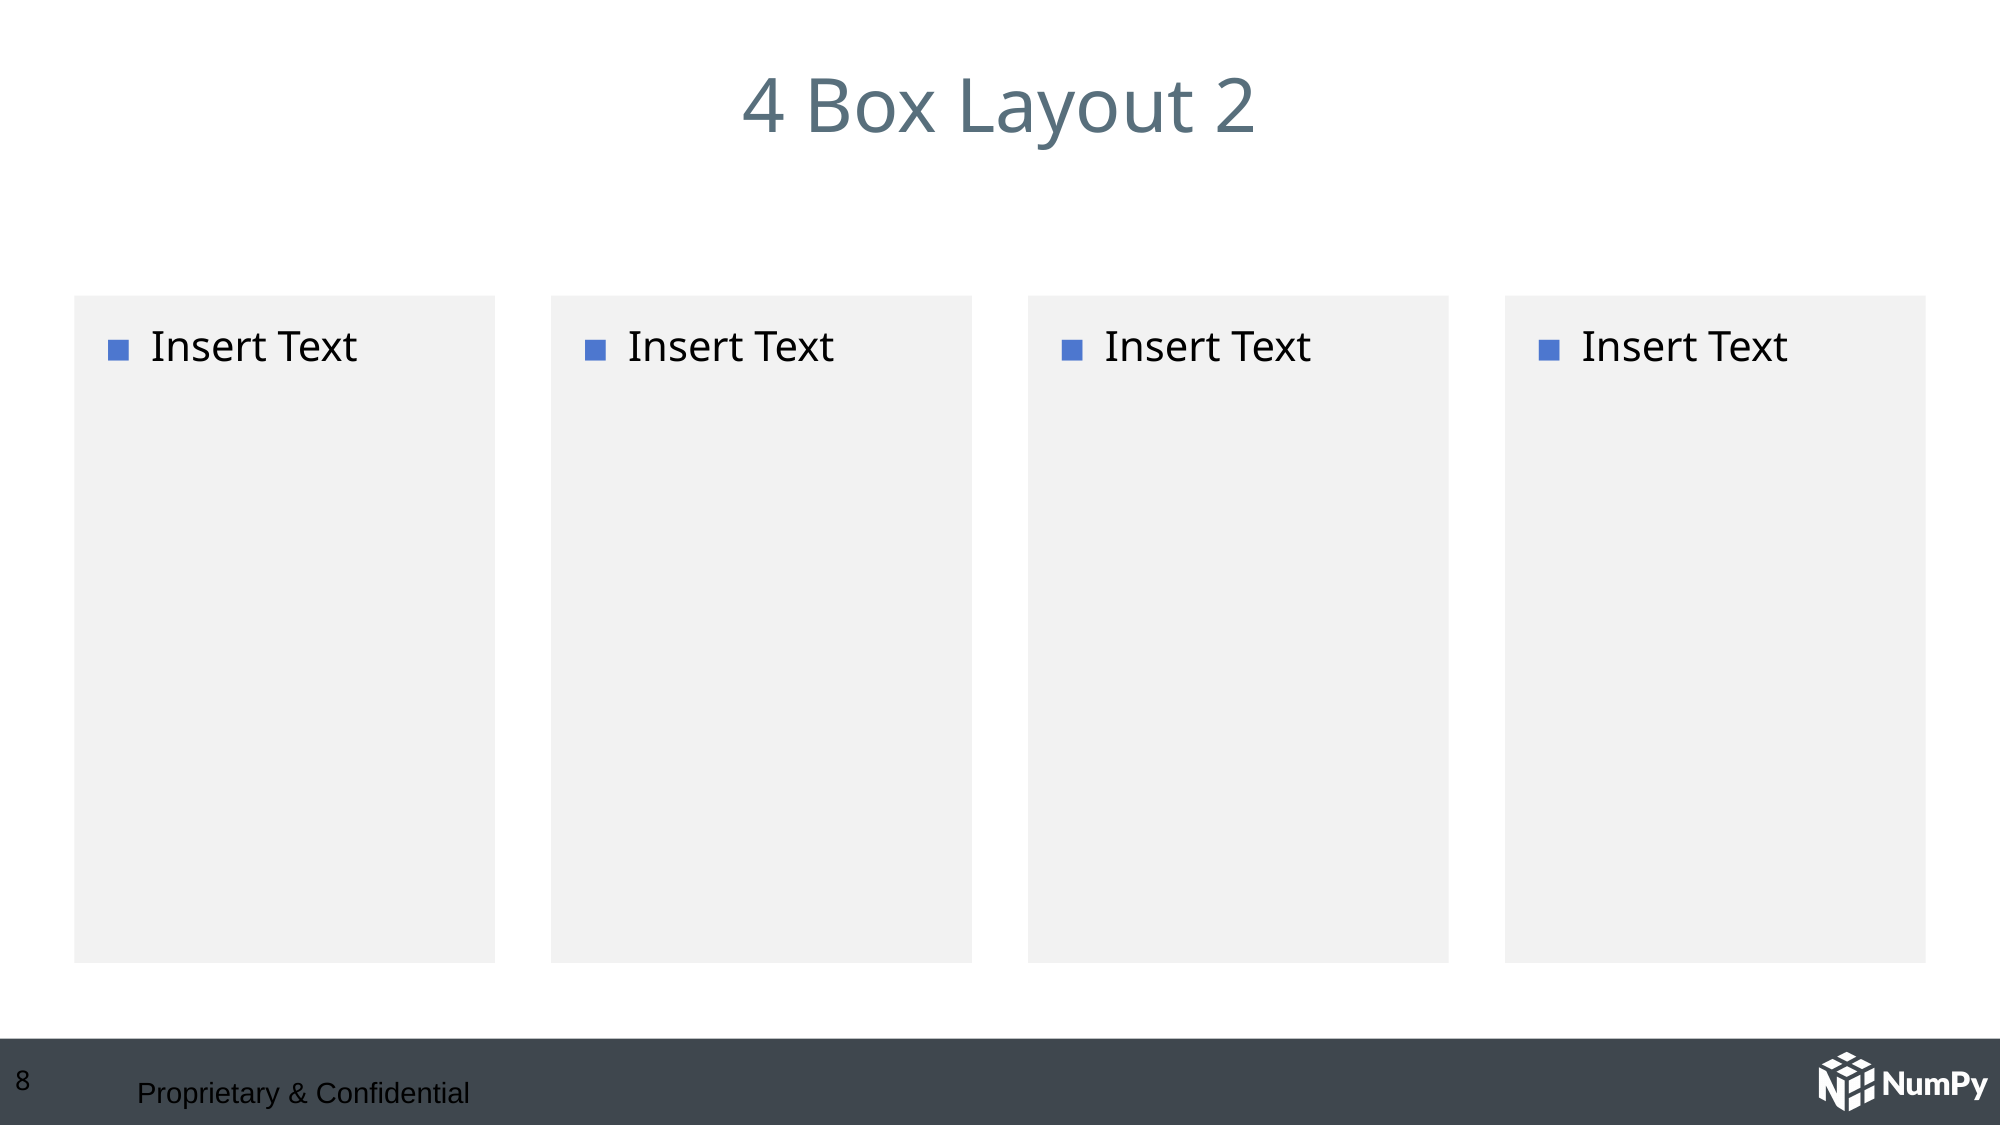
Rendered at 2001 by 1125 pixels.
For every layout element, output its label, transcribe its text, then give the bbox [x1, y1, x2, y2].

picture [1807, 1038, 2000, 1125]
list Insert Text [1505, 295, 1926, 963]
title 4 Box Layout 2 [0, 0, 2000, 218]
slide_number <number> [0, 1038, 121, 1125]
list Insert Text [1028, 295, 1449, 963]
list Insert Text [74, 295, 495, 963]
footer Proprietary & Confidential [122, 1058, 1055, 1125]
list Insert Text [551, 295, 972, 963]
